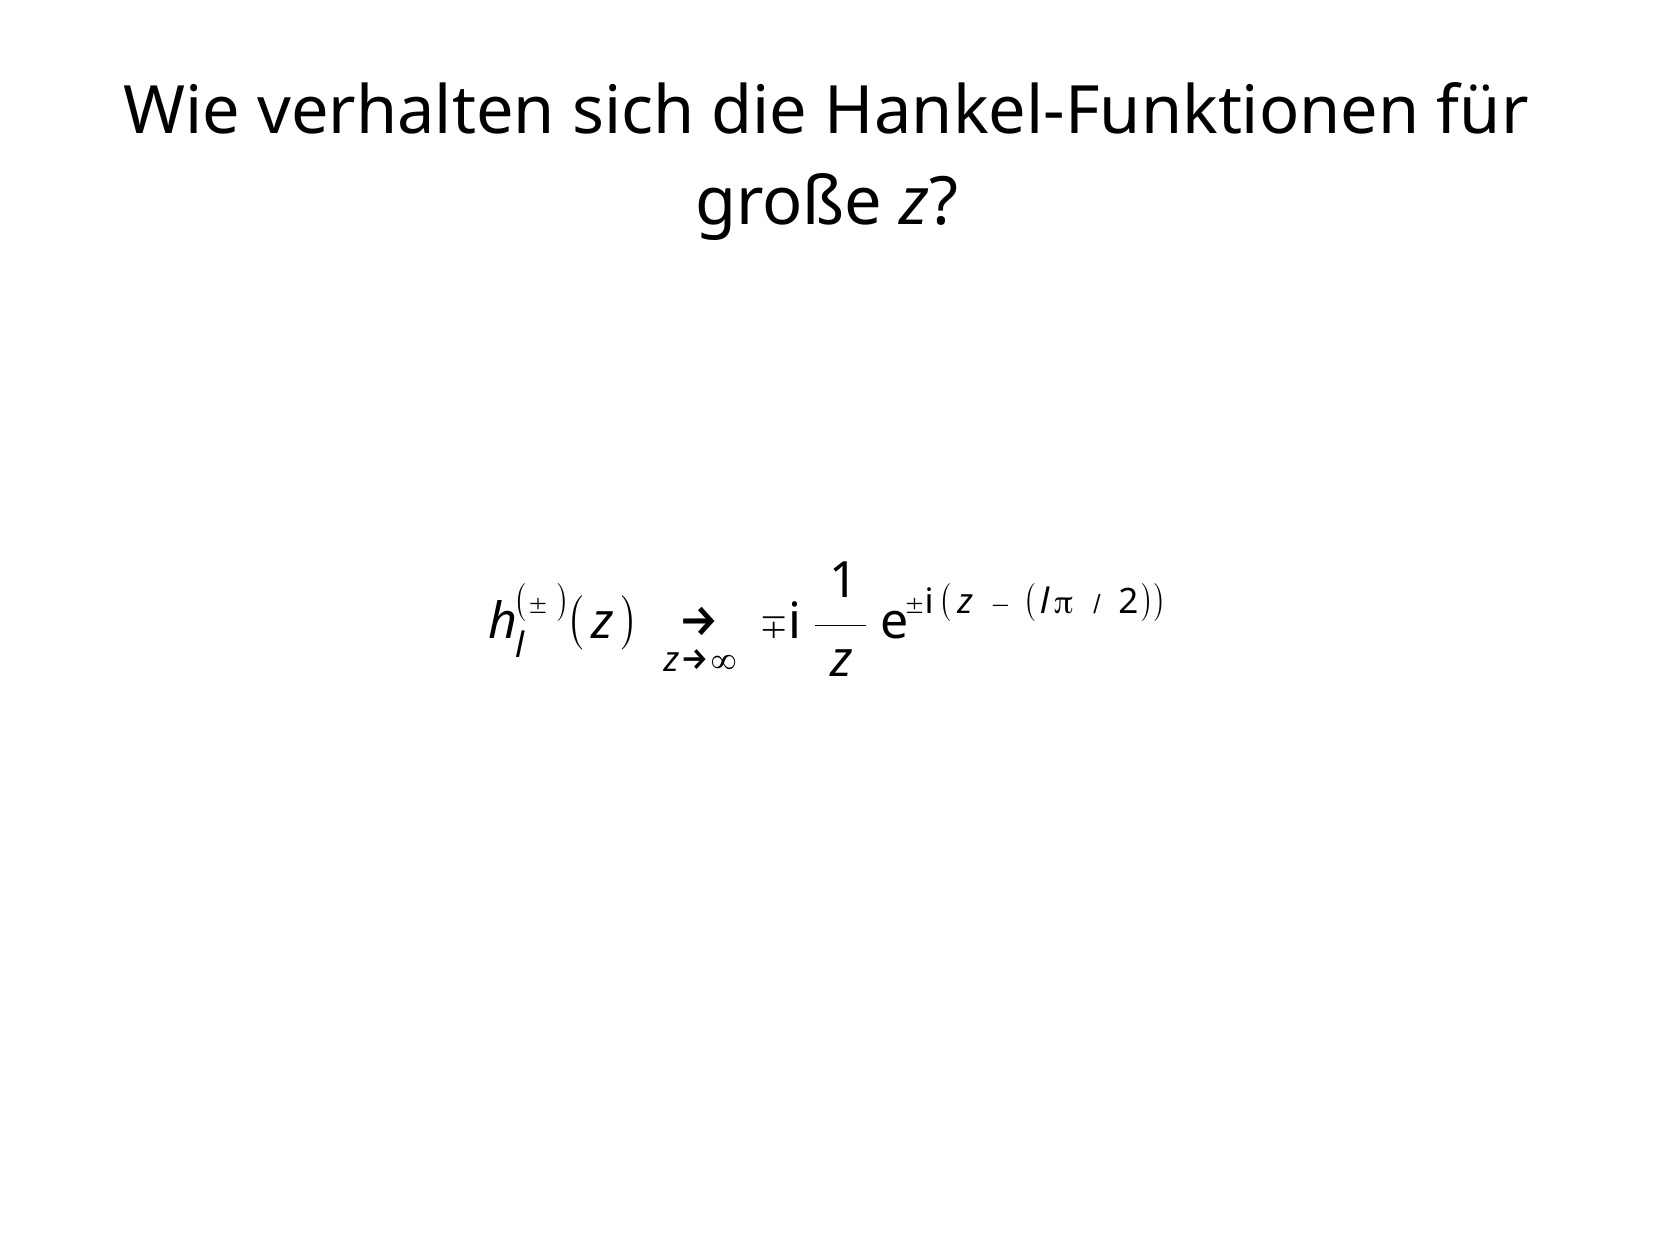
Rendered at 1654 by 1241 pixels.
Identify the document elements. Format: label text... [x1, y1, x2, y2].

title Wie verhalten sich die Hankel-Funktionen für große z? [82, 49, 1571, 257]
chart [482, 551, 1172, 689]
